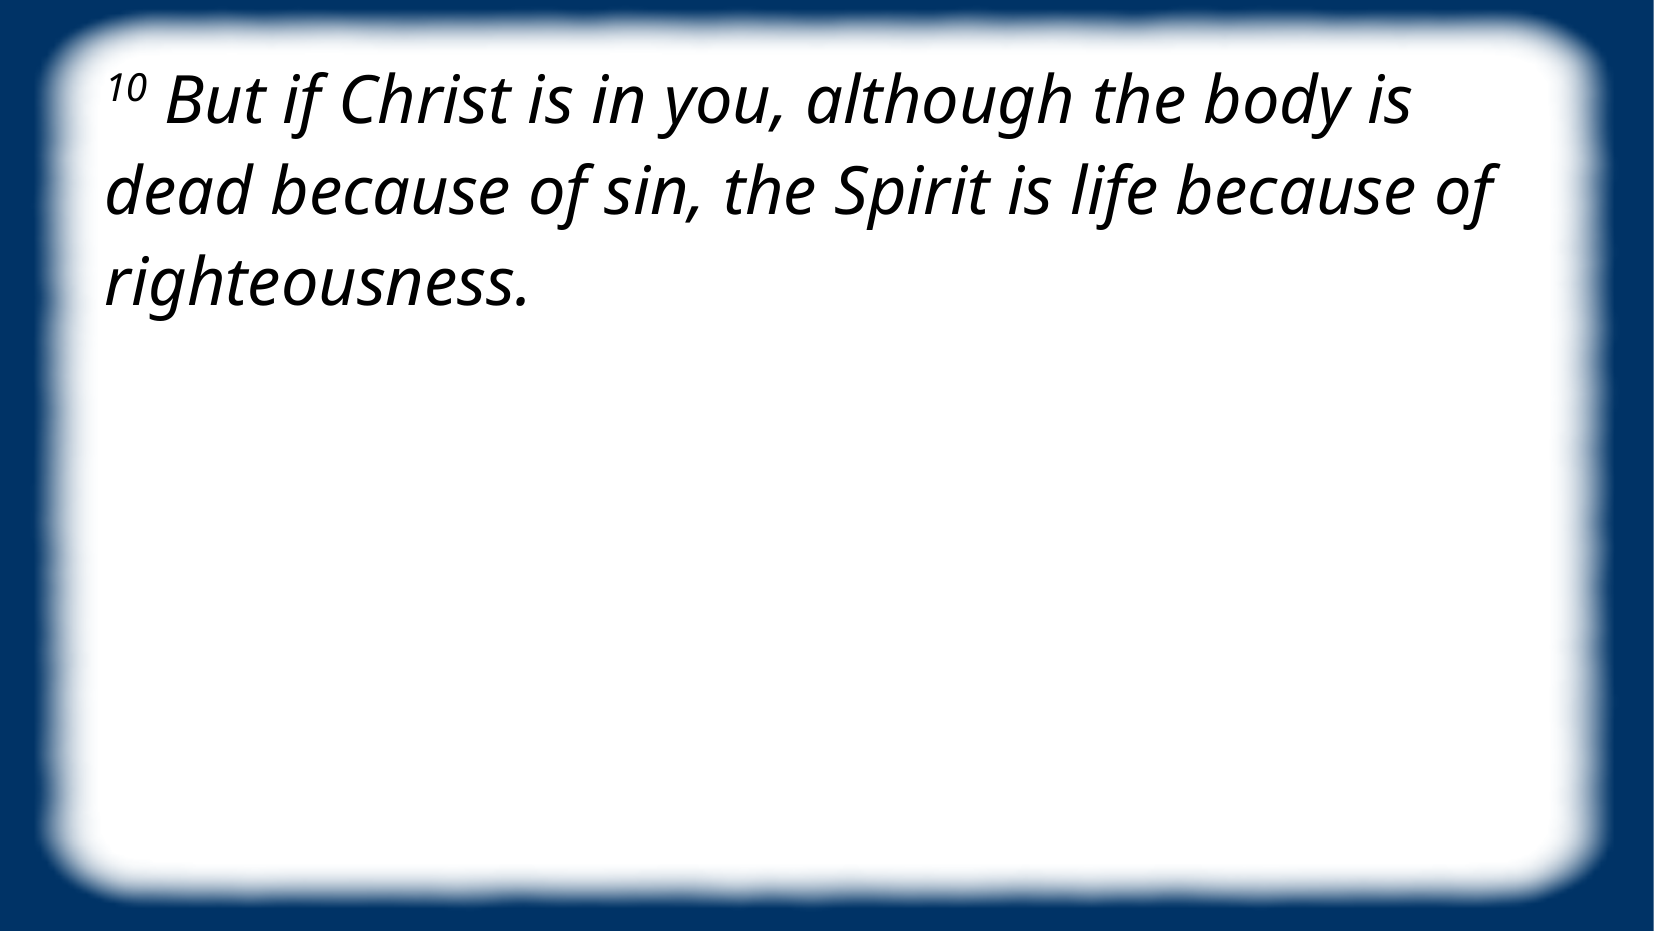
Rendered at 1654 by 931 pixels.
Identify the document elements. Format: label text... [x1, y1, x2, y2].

picture [0, 0, 1654, 931]
text_box 10 But if Christ is in you, although the body is dead because of sin, the Spirit is life because of righteousness. [90, 45, 1561, 327]
